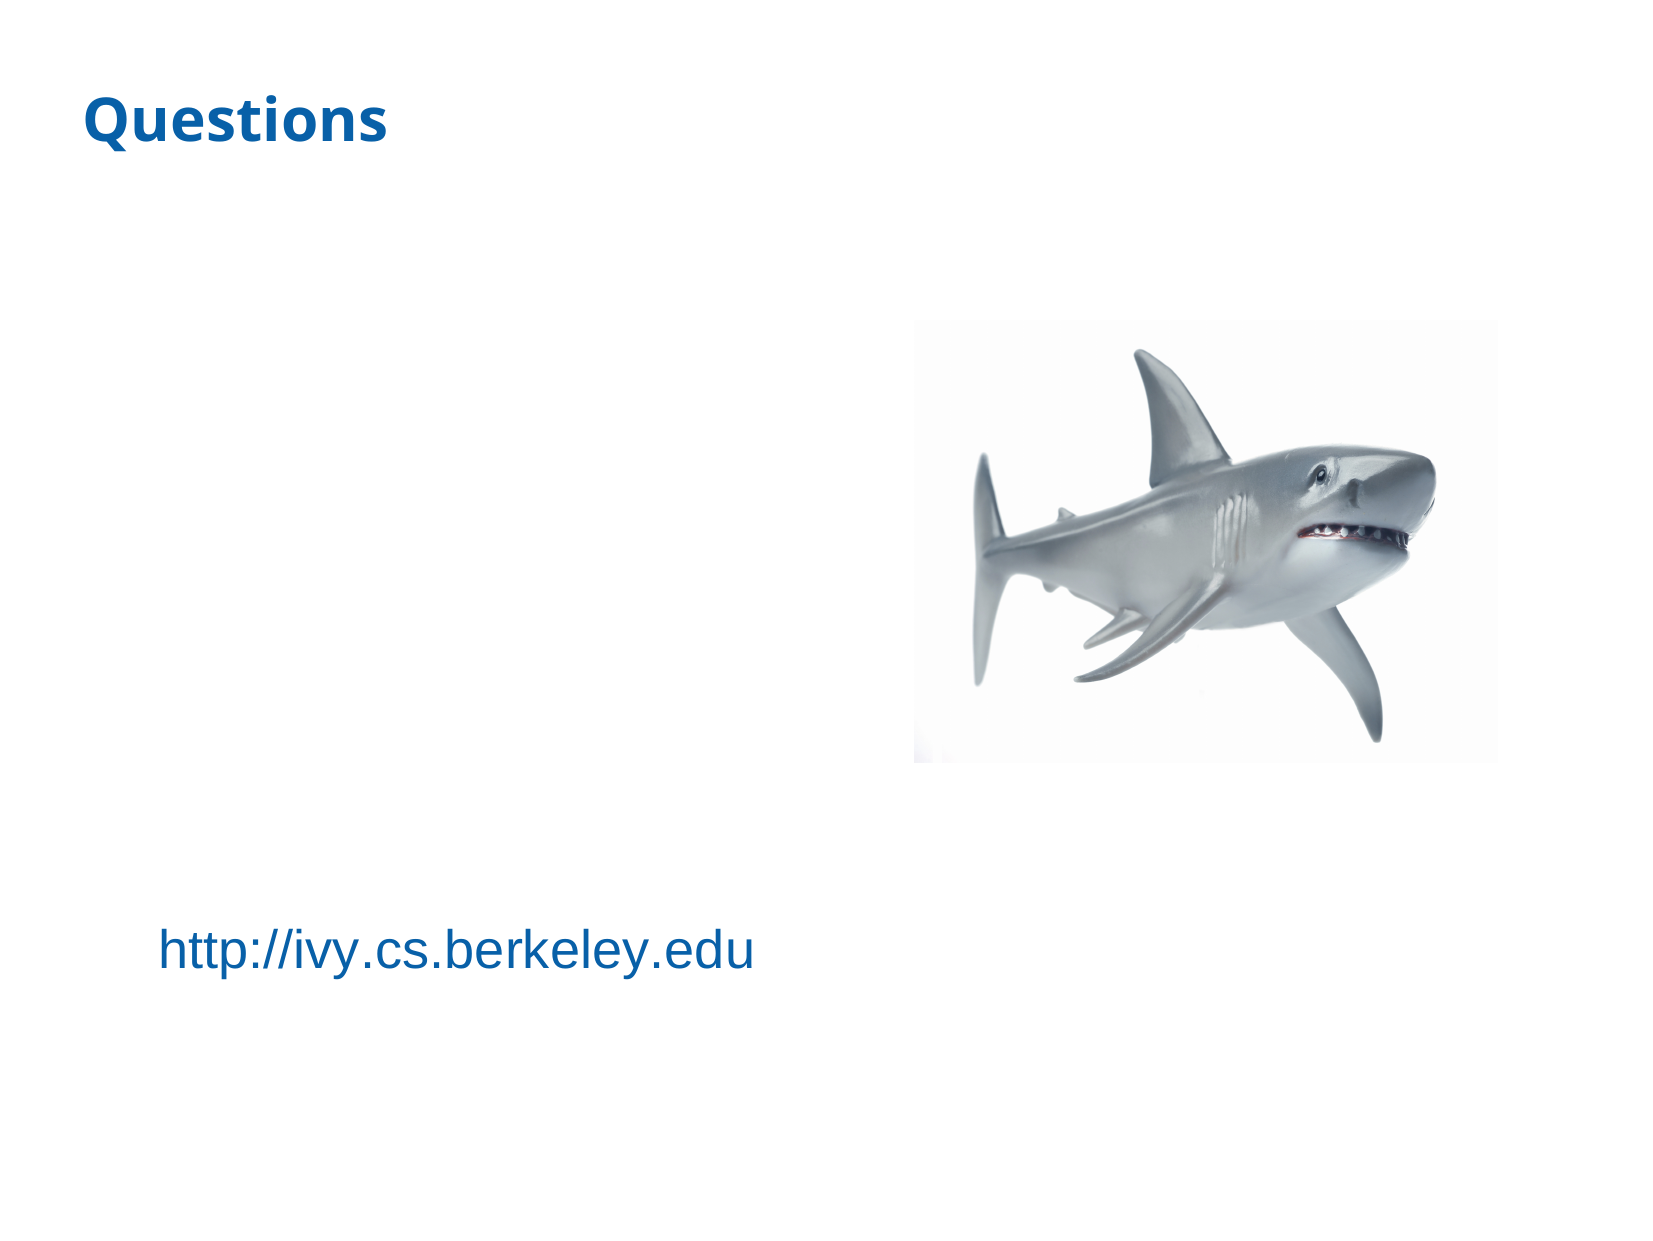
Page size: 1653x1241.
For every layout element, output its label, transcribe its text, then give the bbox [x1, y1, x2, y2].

picture [914, 320, 1498, 763]
title Questions [82, 49, 1571, 188]
text_box http://ivy.cs.berkeley.edu [143, 911, 771, 987]
